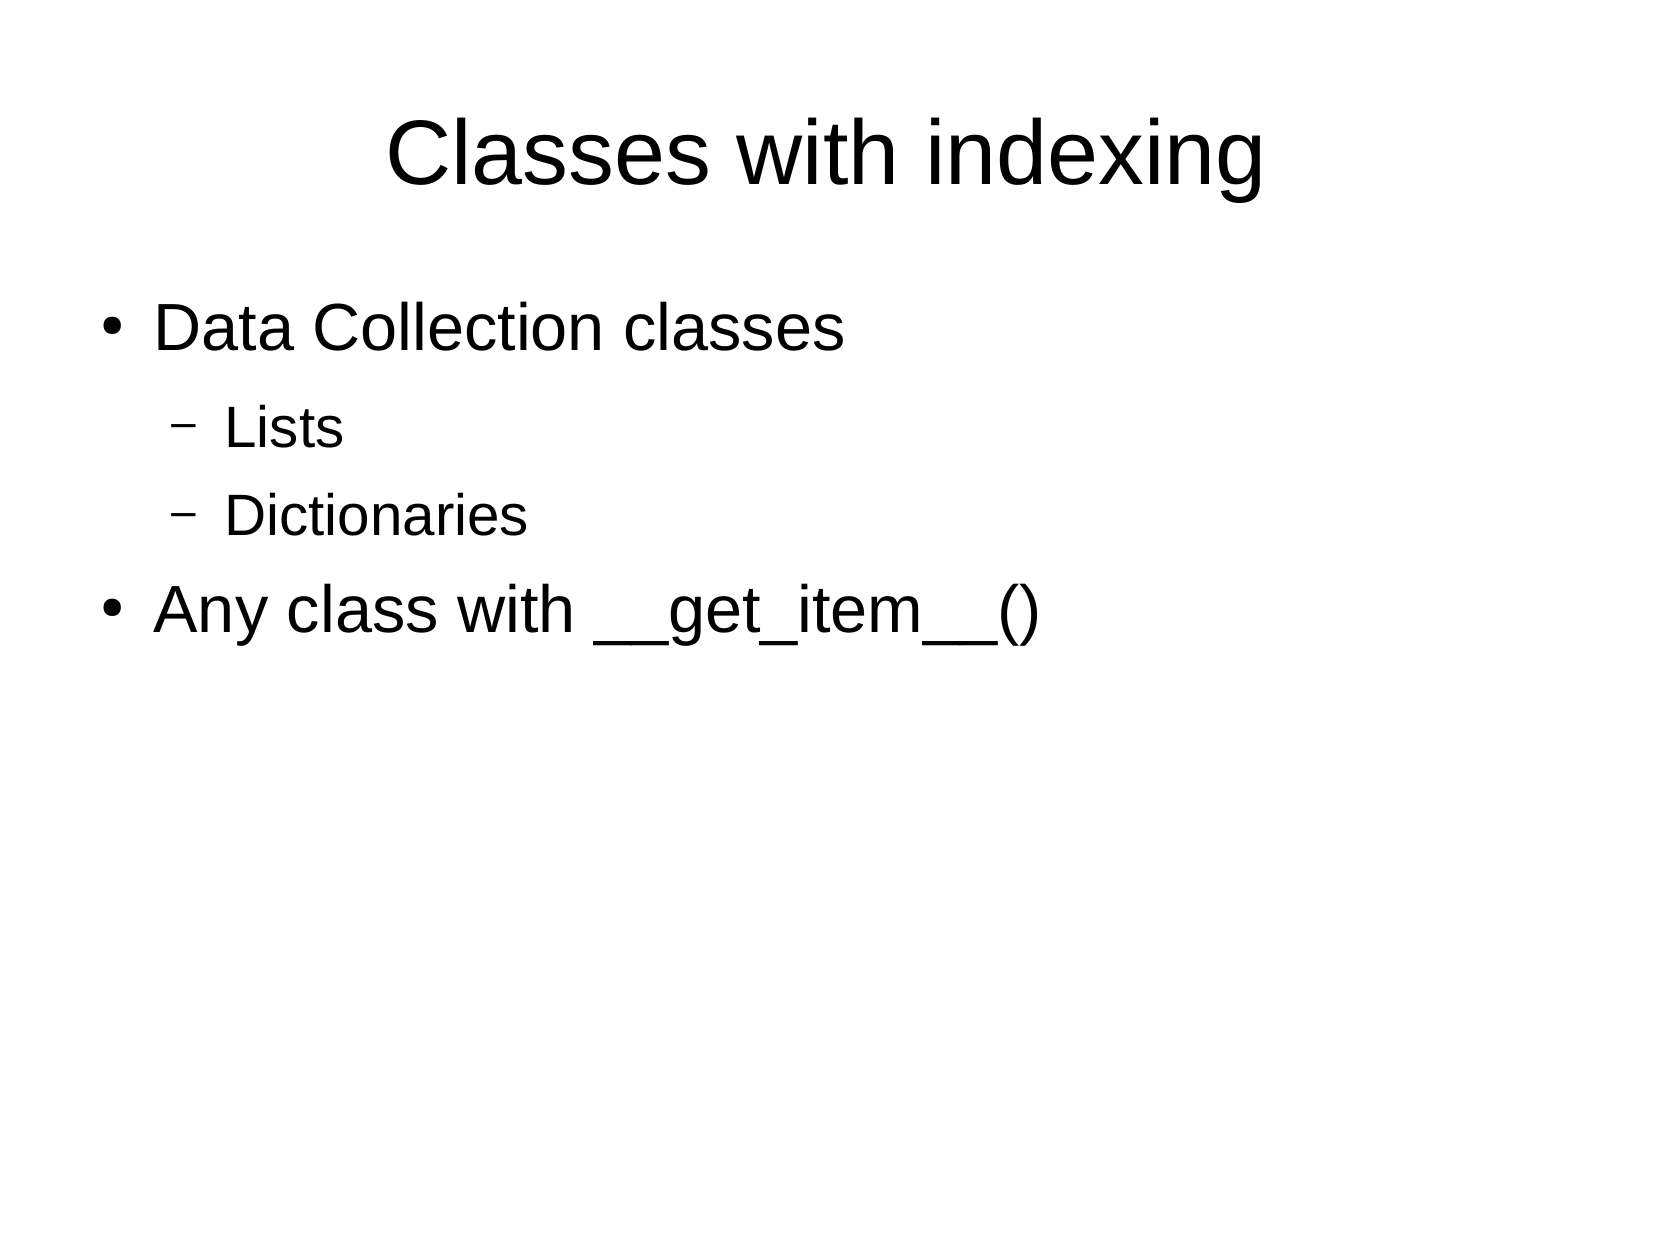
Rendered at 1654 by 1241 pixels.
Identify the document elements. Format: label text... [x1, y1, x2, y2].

title Classes with indexing [82, 49, 1571, 257]
list Data Collection classes Lists Dictionaries Any class with __get_item__() [82, 290, 1571, 1109]
